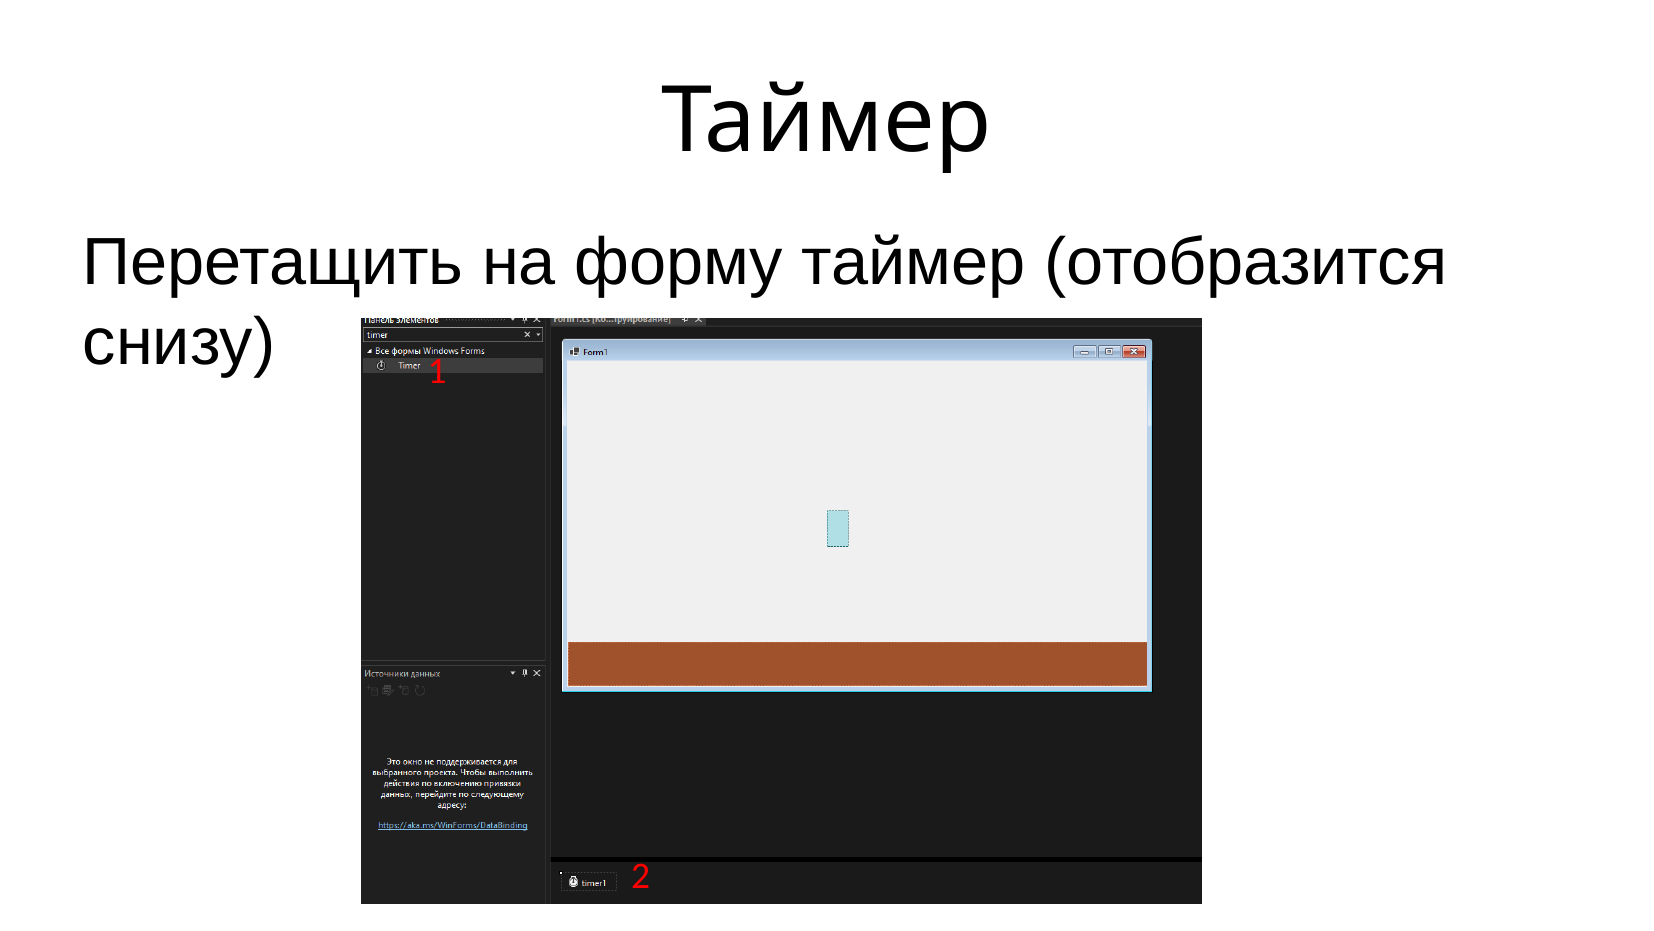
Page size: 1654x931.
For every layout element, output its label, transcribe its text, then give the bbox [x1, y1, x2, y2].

text_box 2 [616, 843, 666, 904]
text_box 1 [412, 338, 463, 399]
title Таймер [82, 37, 1571, 193]
picture [361, 318, 1202, 904]
list Перетащить на форму таймер (отобразится снизу) [82, 217, 1571, 758]
